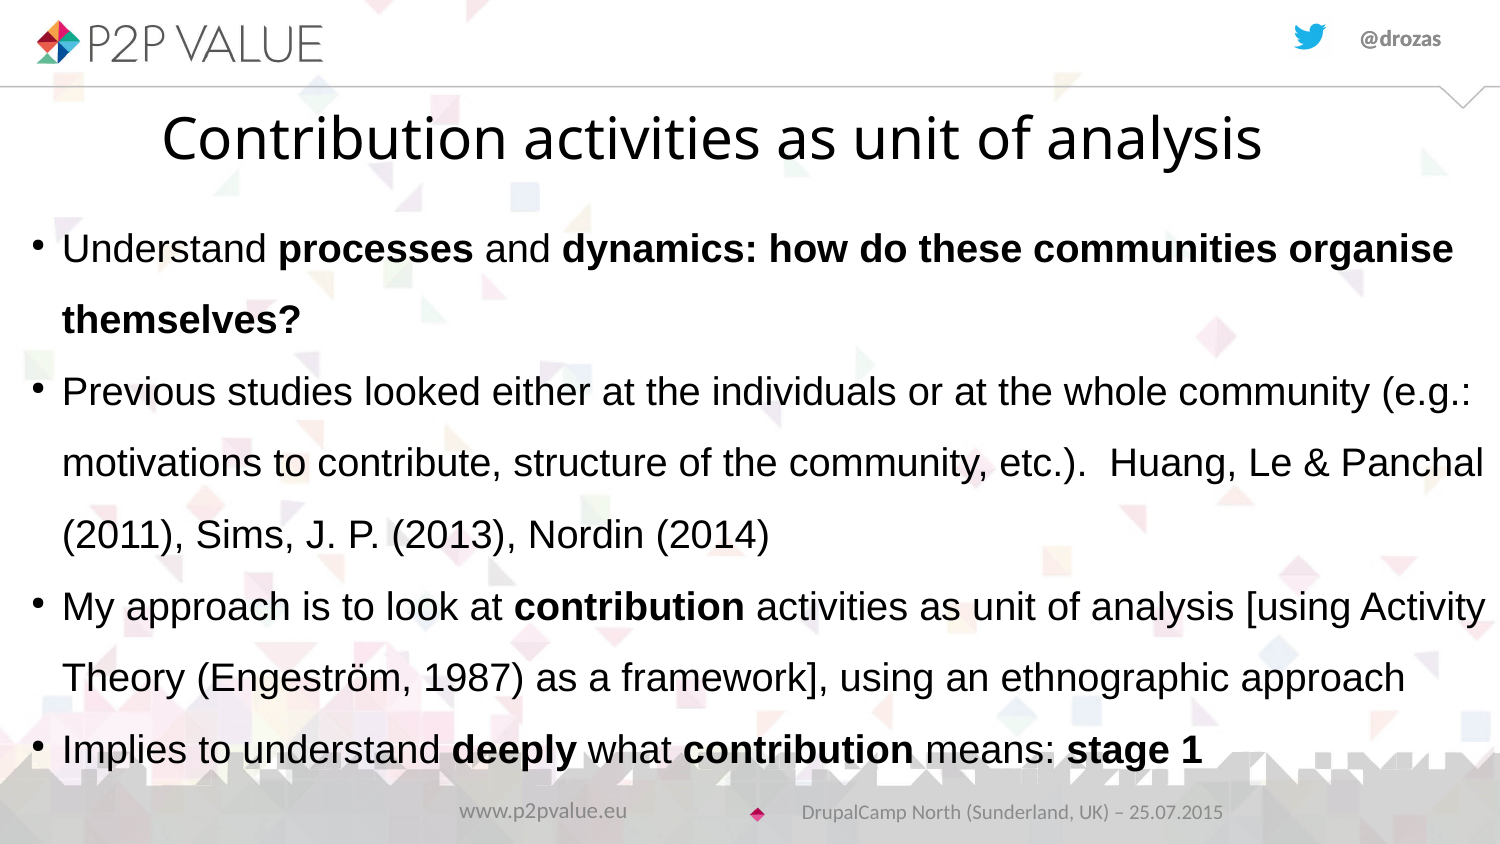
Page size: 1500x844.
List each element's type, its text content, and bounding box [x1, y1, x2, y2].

text_box DrupalCamp North (Sunderland, UK) – 25.07.2015 [788, 788, 1481, 834]
subtitle Understand processes and dynamics: how do these communities organise themselves? Previous studies looked either at the individuals or at the whole community (e.g.: motivations to contribute, structure of the community, etc.). Huang, Le & Panchal (2011), Sims, J. P. (2013), Nordin (2014) My approach is to look at contribution activities as unit of analysis [using Activity Theory (Engeström, 1987) as a framework], using an ethnographic approach Implies to understand deeply what contribution means: stage 1 [17, 191, 1500, 811]
picture [0, 0, 1500, 844]
text_box @drozas [1333, 15, 1455, 60]
text_box www.p2pvalue.eu [453, 789, 672, 829]
title Contribution activities as unit of analysis [60, 92, 1366, 181]
